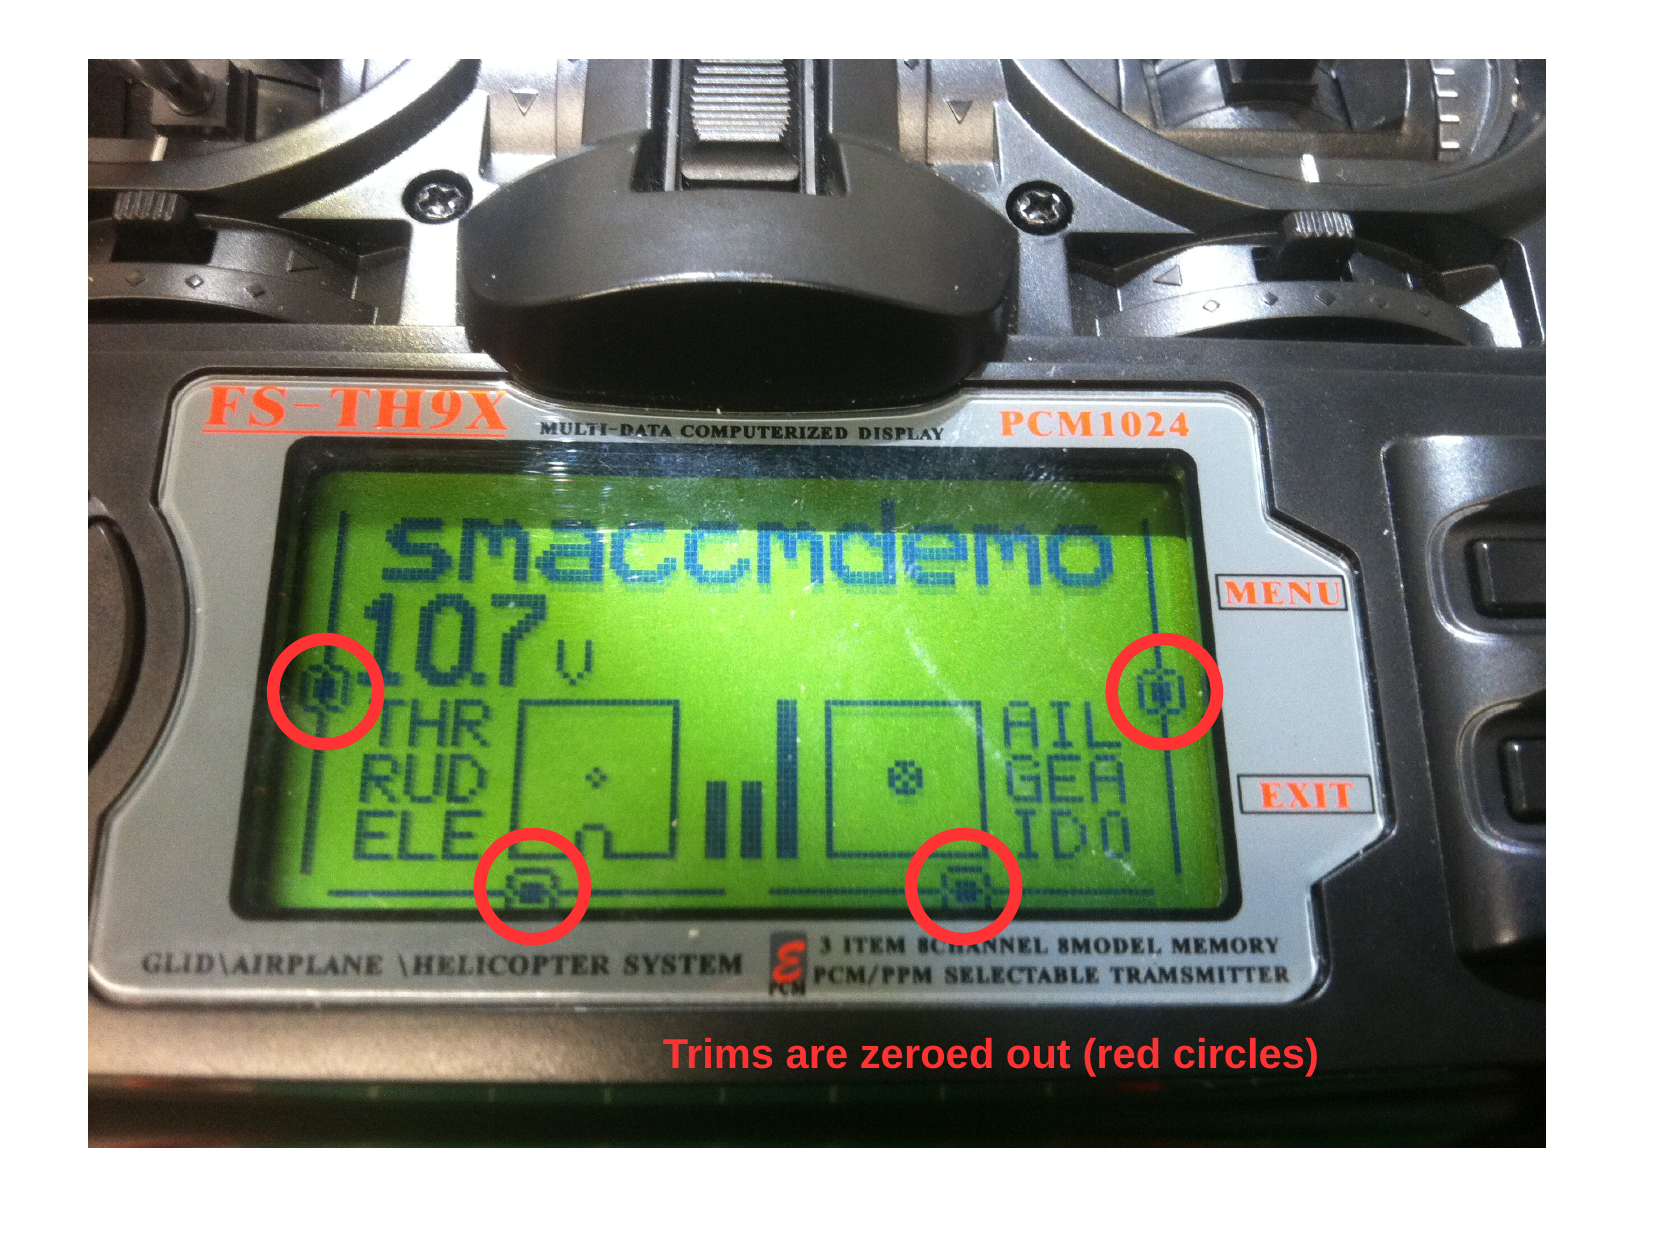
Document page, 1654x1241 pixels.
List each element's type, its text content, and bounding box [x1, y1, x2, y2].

picture [88, 59, 1546, 1148]
text_box Trims are zeroed out (red circles) [648, 1023, 1335, 1085]
